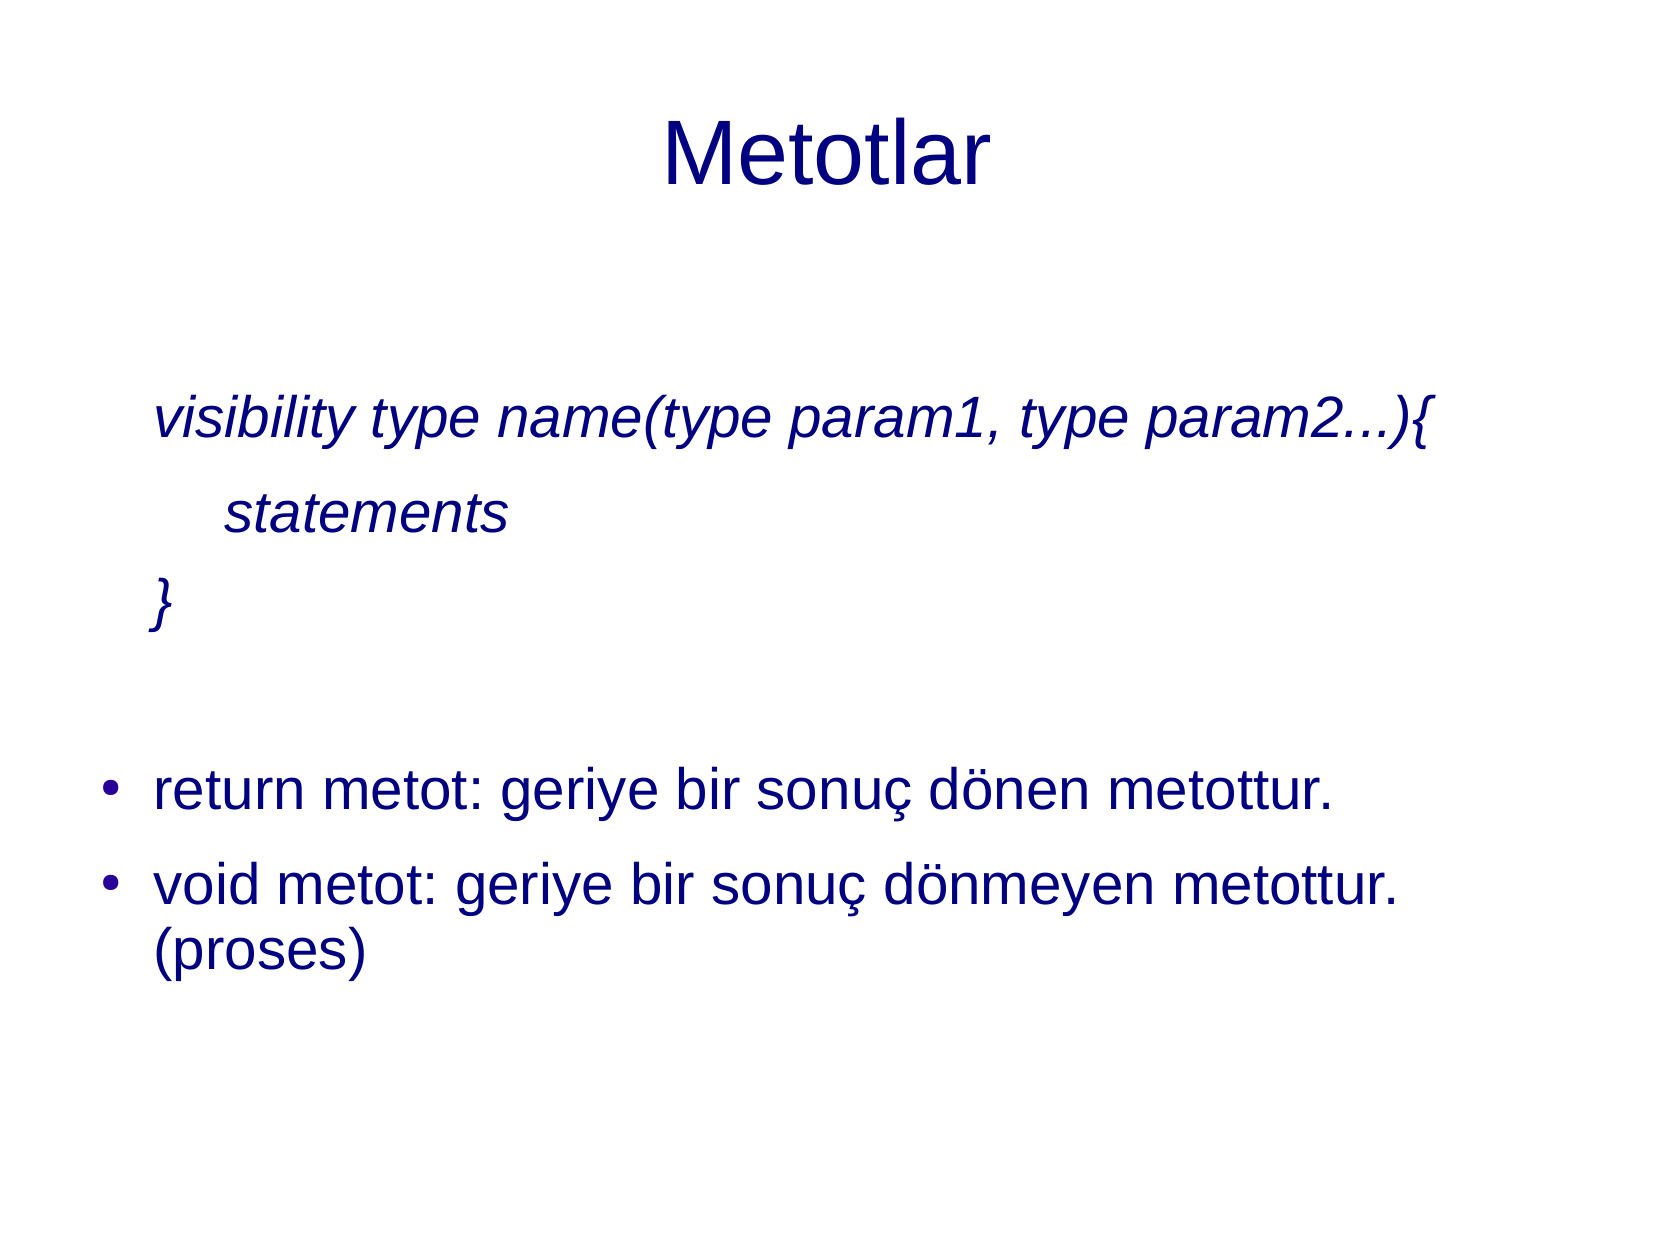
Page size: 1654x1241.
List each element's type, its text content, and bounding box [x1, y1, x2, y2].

title Metotlar [82, 49, 1571, 257]
list visibility type name(type param1, type param2...){ statements } return metot: geriye bir sonuç dönen metottur. void metot: geriye bir sonuç dönmeyen metottur.(proses) [82, 290, 1571, 1109]
